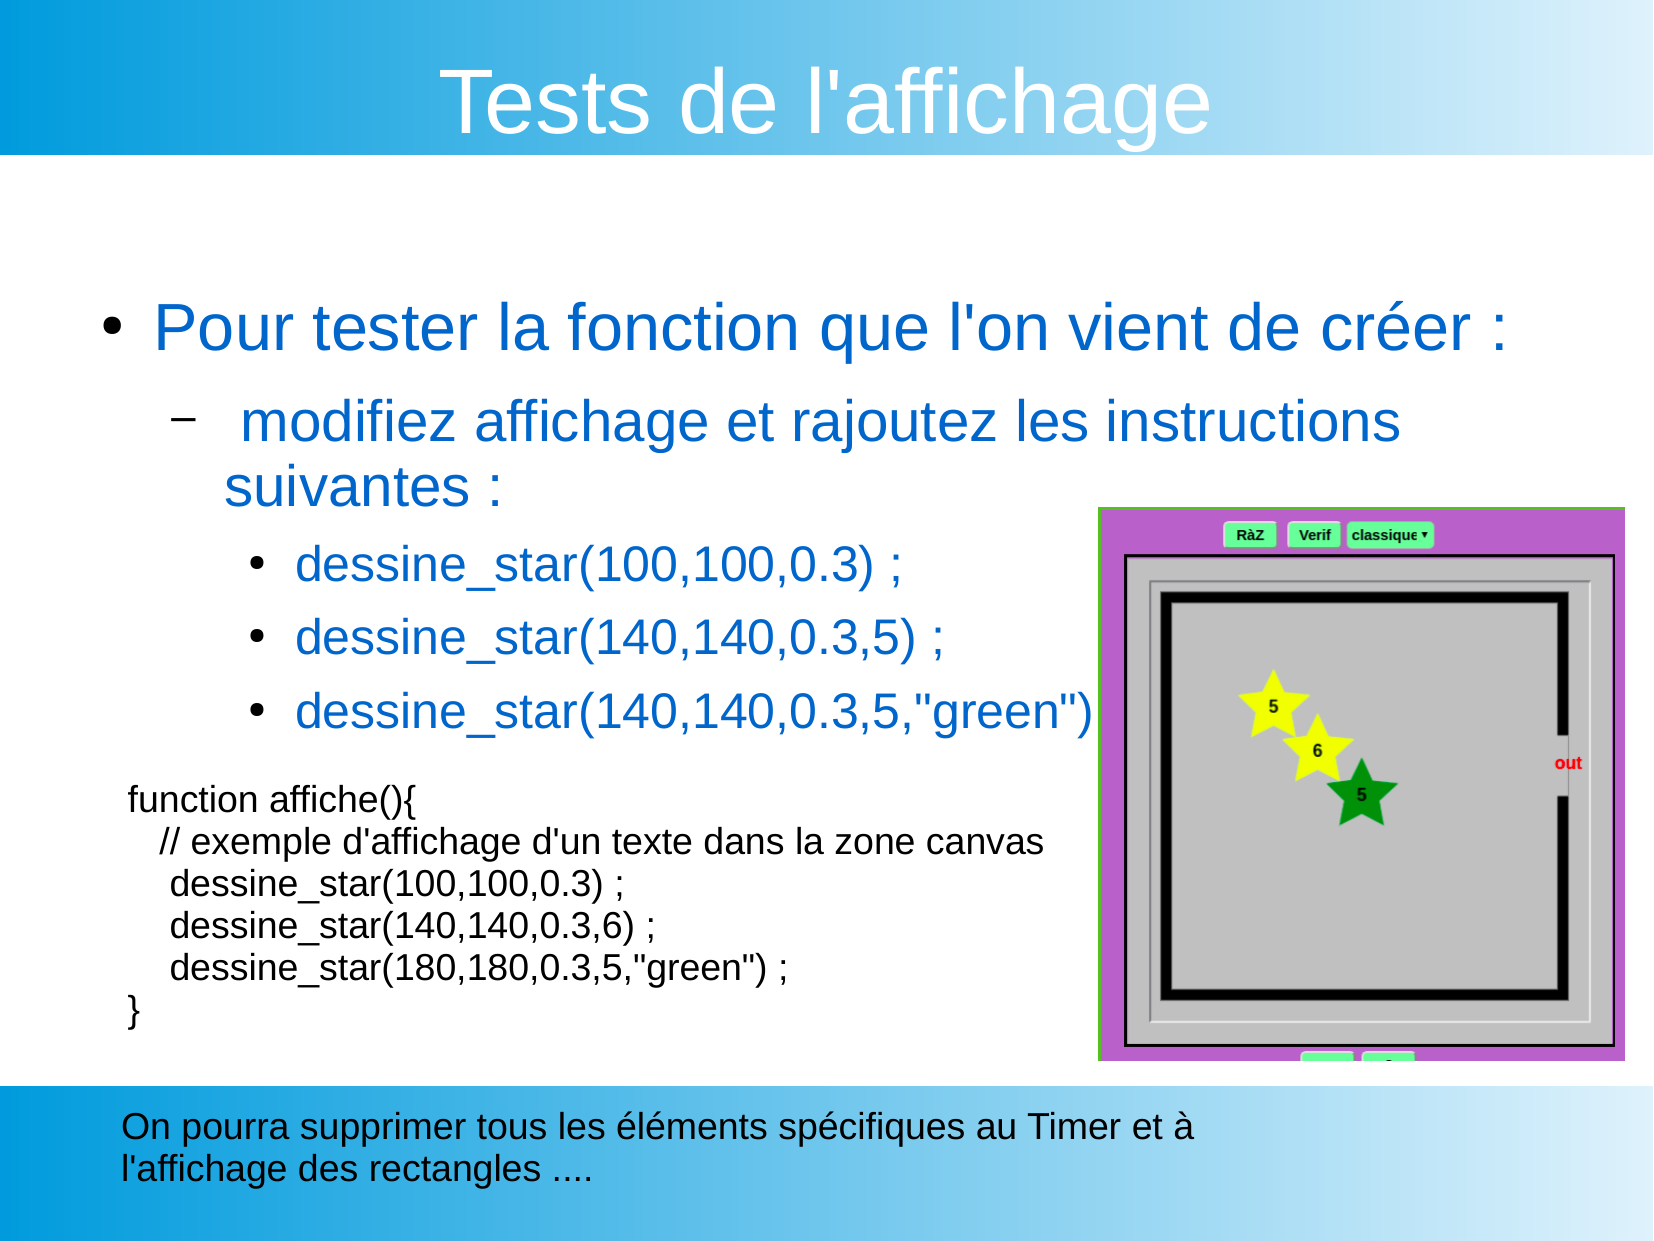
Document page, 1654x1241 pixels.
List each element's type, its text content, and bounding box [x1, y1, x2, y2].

list Pour tester la fonction que l'on vient de créer : modifiez affichage et rajoutez les instructions suivantes : dessine_star(100,100,0.3) ; dessine_star(140,140,0.3,5) ; dessine_star(140,140,0.3,5,"green") ; [82, 290, 1571, 1010]
text_box On pourra supprimer tous les éléments spécifiques au Timer et à l'affichage des rectangles .... [106, 1098, 1323, 1198]
text_box function affiche(){ // exemple d'affichage d'un texte dans la zone canvas dessine_star(100,100,0.3) ; dessine_star(140,140,0.3,6) ; dessine_star(180,180,0.3,5,"green") ; } [70, 771, 1075, 1063]
picture [1098, 507, 1625, 1061]
title Tests de l'affichage [82, 49, 1571, 155]
